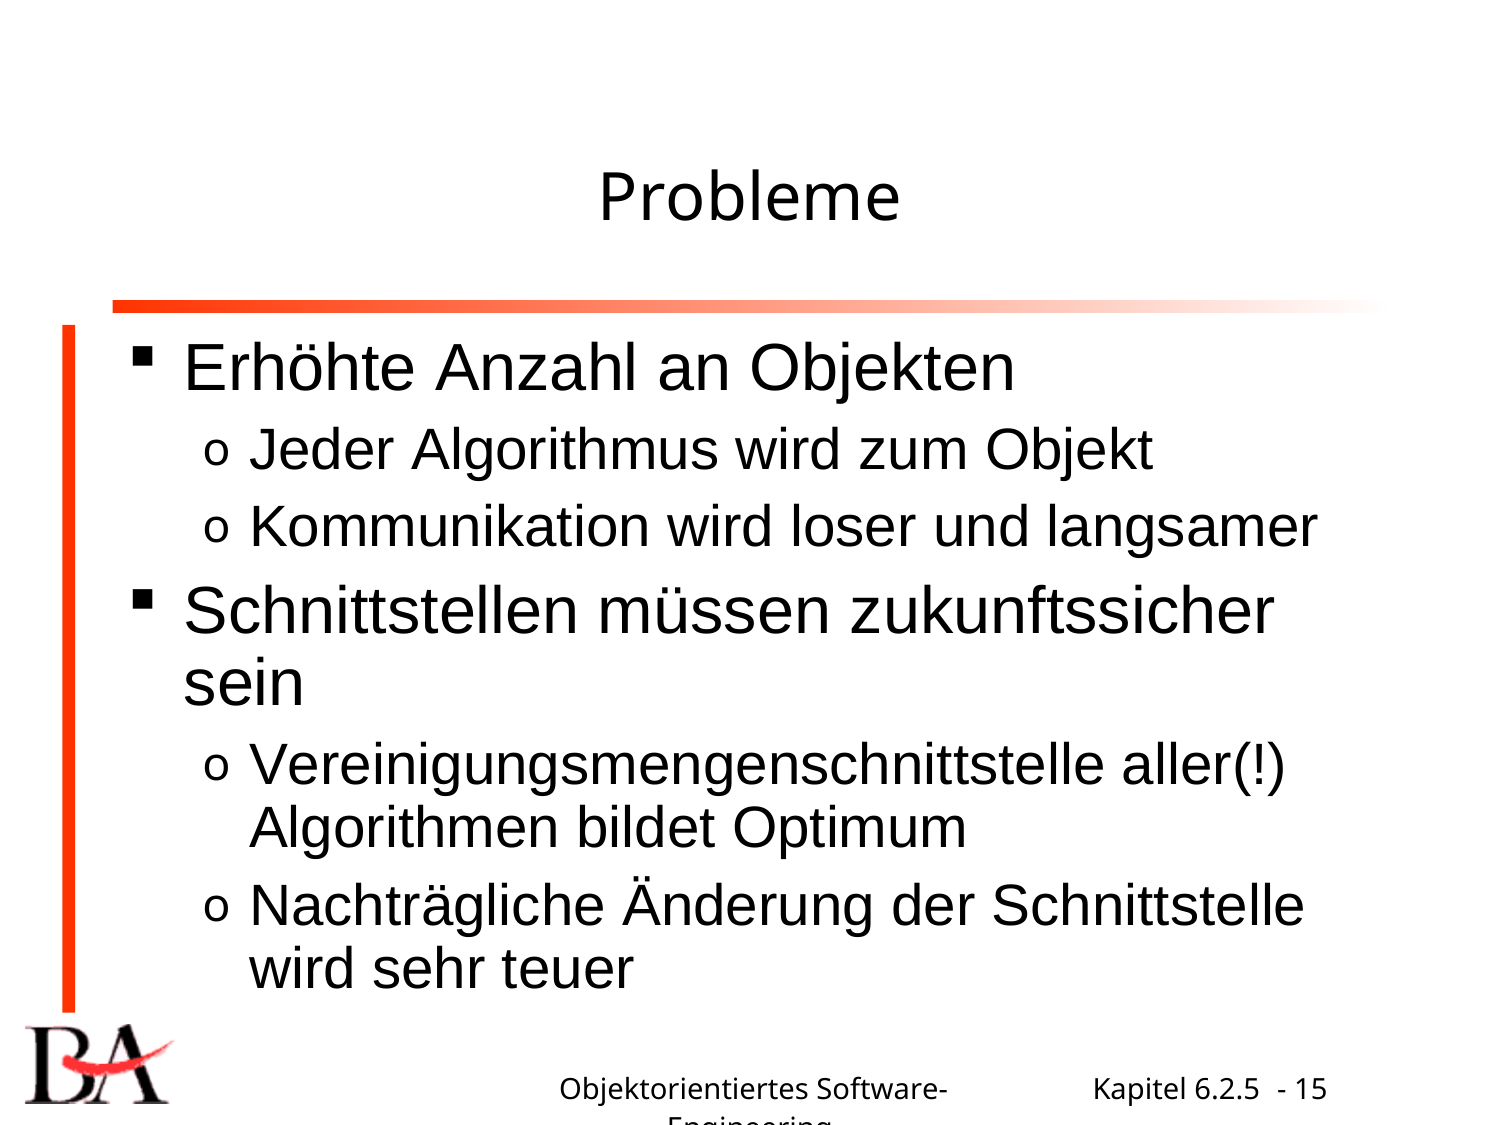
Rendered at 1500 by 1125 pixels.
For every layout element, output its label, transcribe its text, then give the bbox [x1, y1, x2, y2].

title Probleme [112, 99, 1388, 288]
list Erhöhte Anzahl an Objekten Jeder Algorithmus wird zum Objekt Kommunikation wird loser und langsamer Schnittstellen müssen zukunftssicher sein Vereinigungsmengenschnittstelle aller(!) Algorithmen bildet Optimum Nachträgliche Änderung der Schnittstelle wird sehr teuer [112, 324, 1388, 1051]
picture [24, 1024, 175, 1104]
